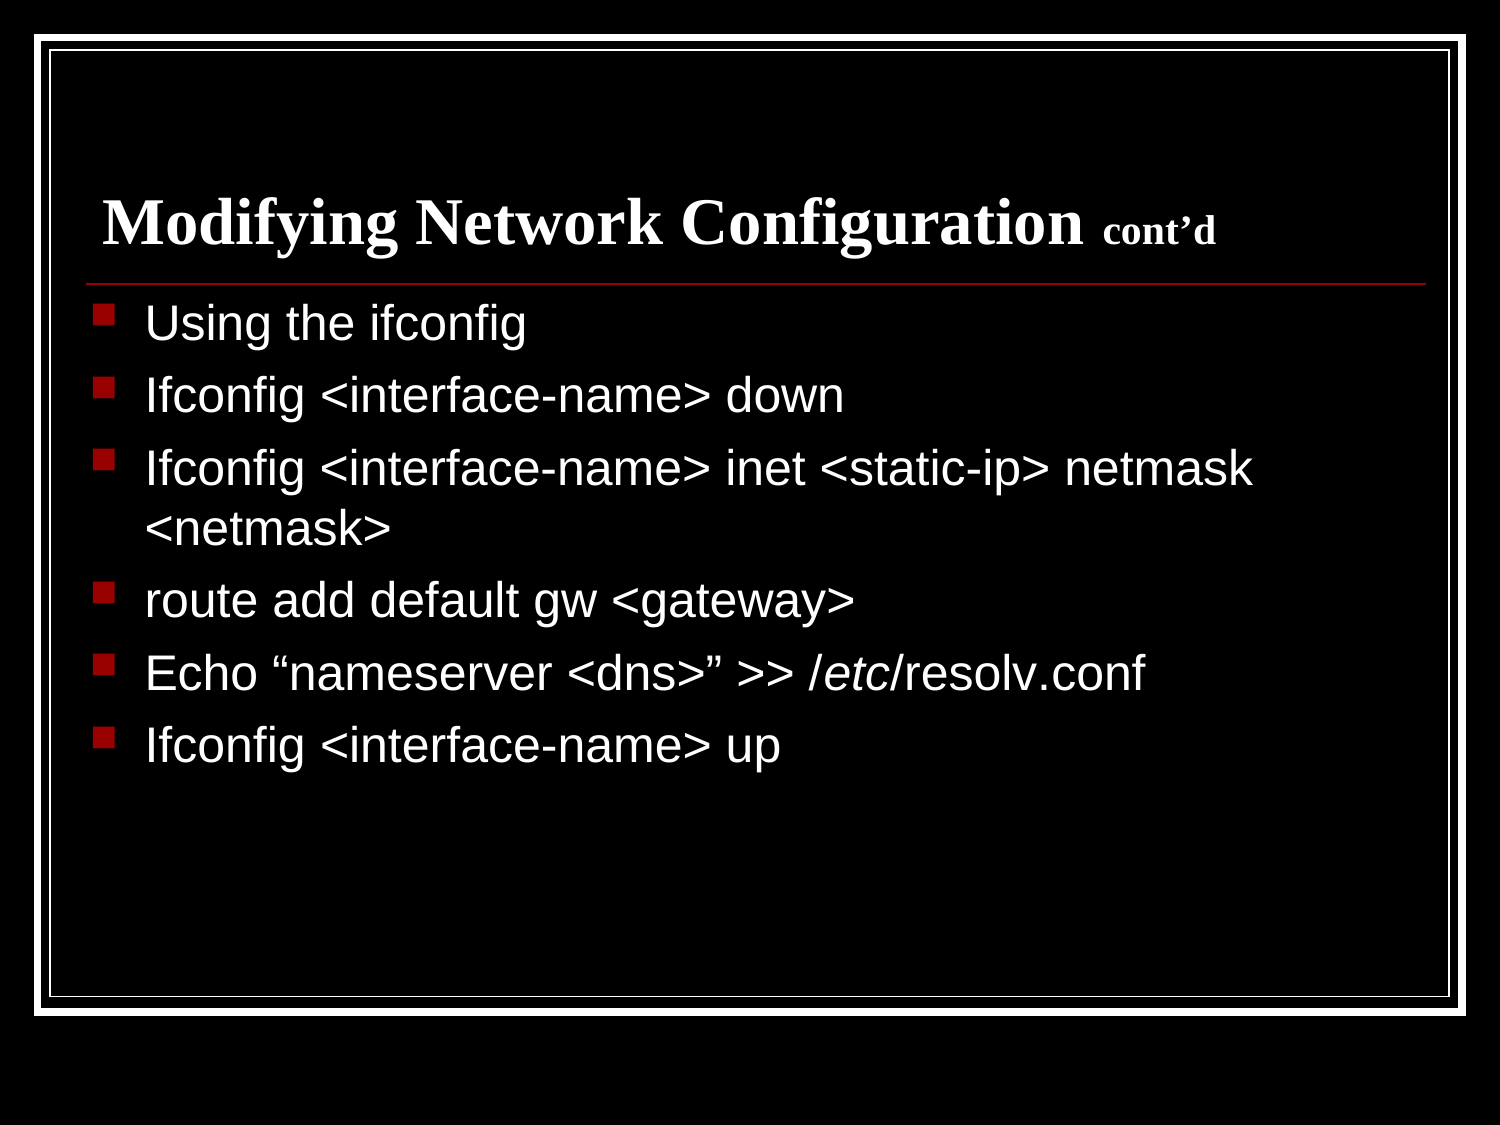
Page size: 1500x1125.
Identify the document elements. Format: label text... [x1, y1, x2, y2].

title Modifying Network Configuration cont’d [87, 77, 1426, 266]
list Using the ifconfig Ifconfig <interface-name> down Ifconfig <interface-name> inet <static-ip> netmask <netmask> route add default gw <gateway> Echo “nameserver <dns>” >> /etc/resolv.conf Ifconfig <interface-name> up [75, 282, 1413, 946]
